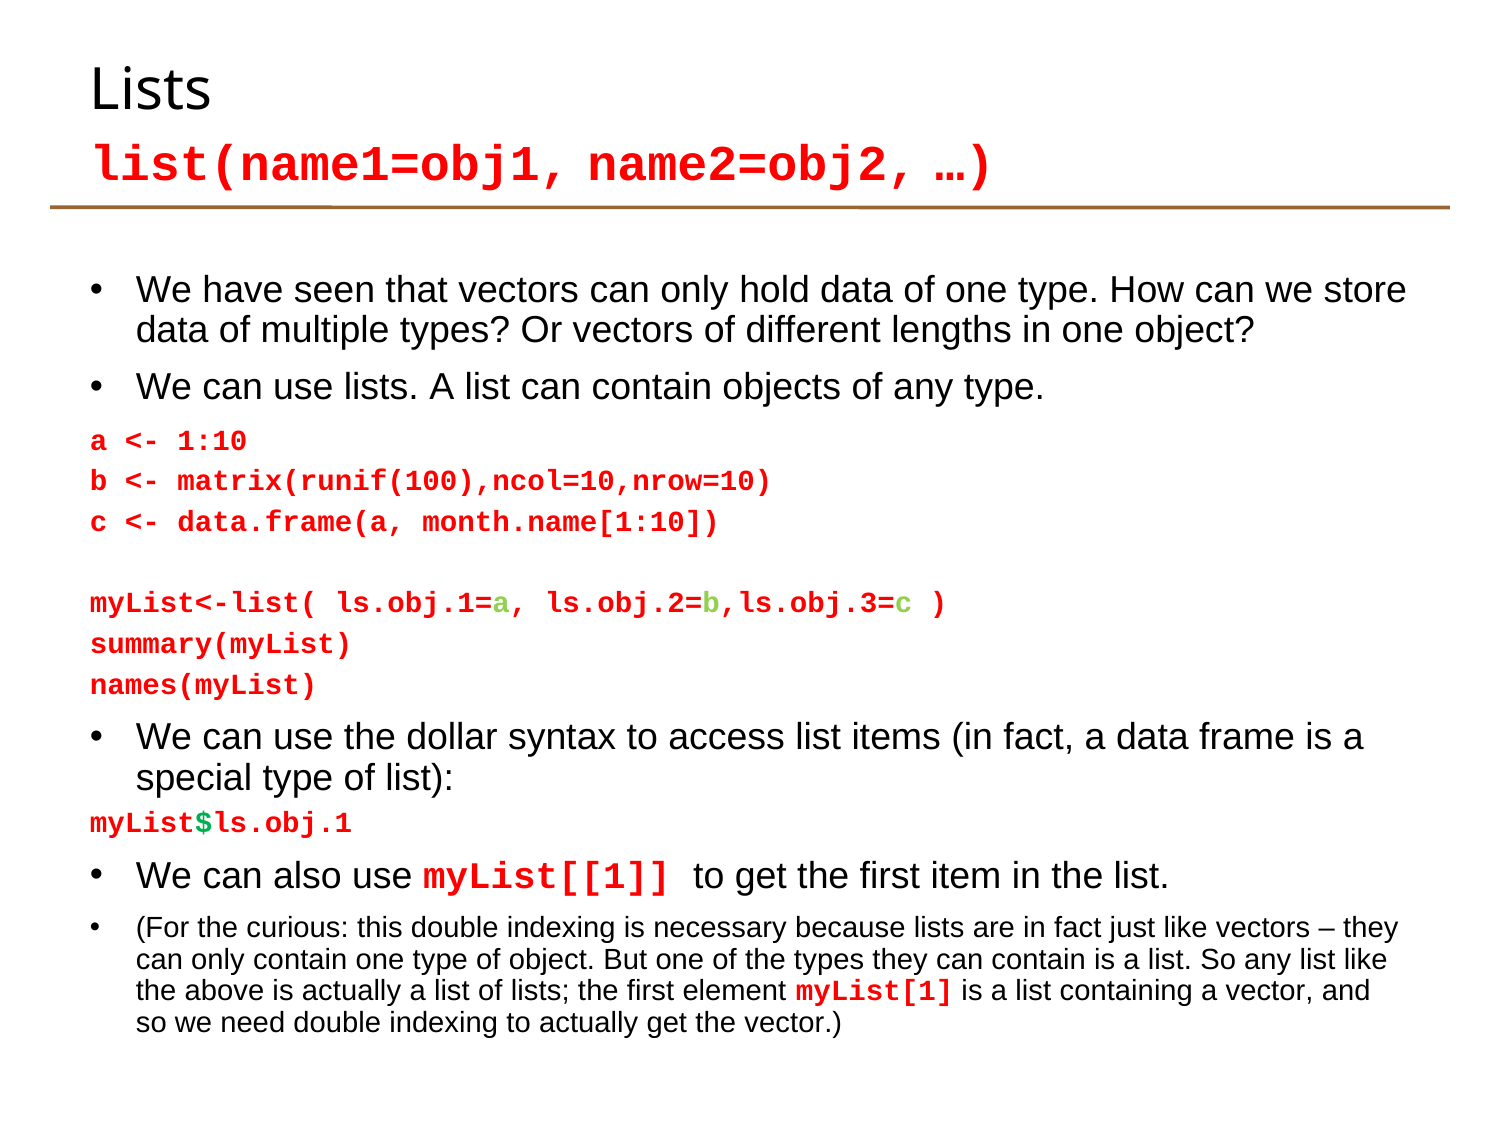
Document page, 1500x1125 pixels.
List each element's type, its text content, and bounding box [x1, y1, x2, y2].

text_box We have seen that vectors can only hold data of one type. How can we store data of multiple types? Or vectors of different lengths in one object? We can use lists. A list can contain objects of any type. a <- 1:10 b <- matrix(runif(100),ncol=10,nrow=10) c <- data.frame(a, month.name[1:10]) myList<-list( ls.obj.1=a, ls.obj.2=b,ls.obj.3=c ) summary(myList) names(myList) We can use the dollar syntax to access list items (in fact, a data frame is a special type of list): myList$ls.obj.1 We can also use myList[[1]] to get the first item in the list. (For the curious: this double indexing is necessary because lists are in fact just like vectors – they can only contain one type of object. But one of the types they can contain is a list. So any list like the above is actually a list of lists; the first element myList[1] is a list containing a vector, and so we need double indexing to actually get the vector.) [75, 262, 1426, 1005]
text_box Lists list(name1=obj1, name2=obj2, …)‏ [75, 26, 1425, 215]
